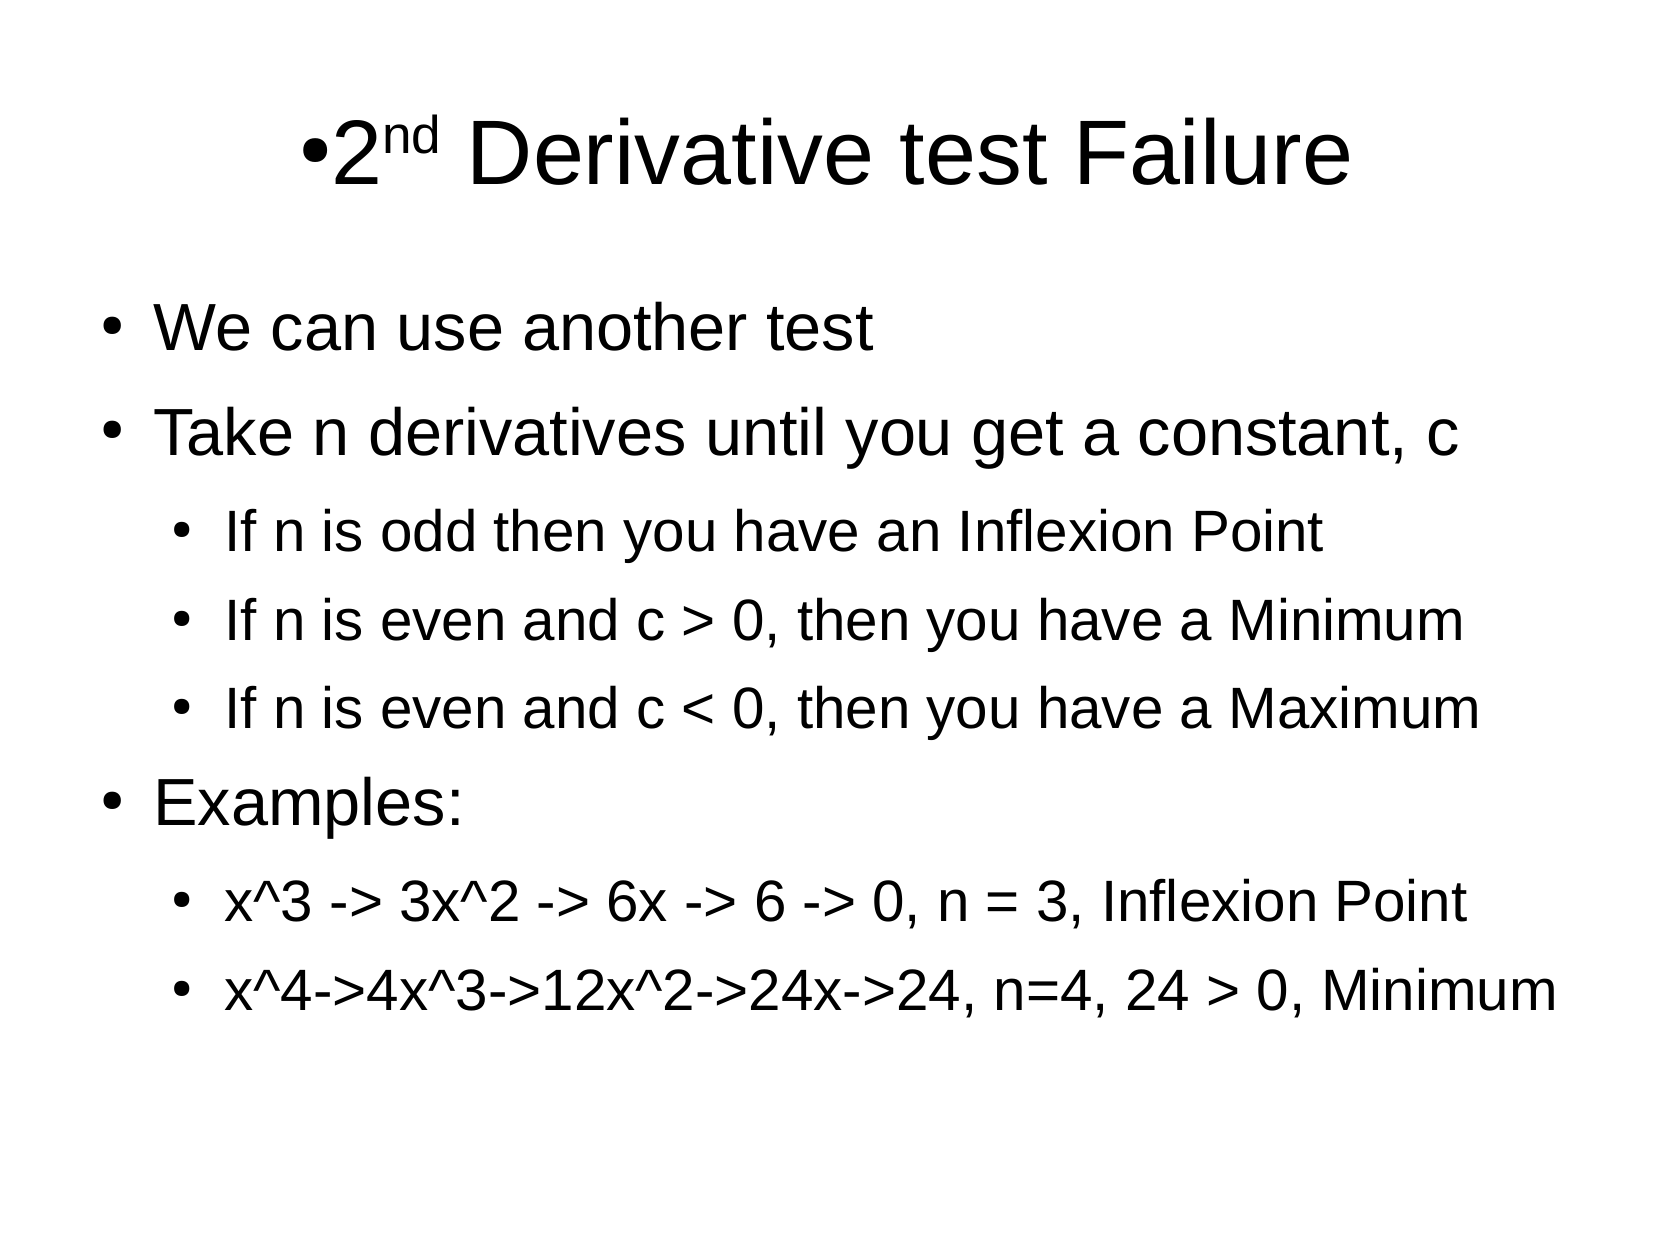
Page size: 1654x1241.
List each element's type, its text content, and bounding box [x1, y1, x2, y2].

title 2nd Derivative test Failure [82, 49, 1571, 257]
list We can use another test Take n derivatives until you get a constant, c If n is odd then you have an Inflexion Point If n is even and c > 0, then you have a Minimum If n is even and c < 0, then you have a Maximum Examples: x^3 -> 3x^2 -> 6x -> 6 -> 0, n = 3, Inflexion Point x^4->4x^3->12x^2->24x->24, n=4, 24 > 0, Minimum [82, 290, 1571, 1109]
